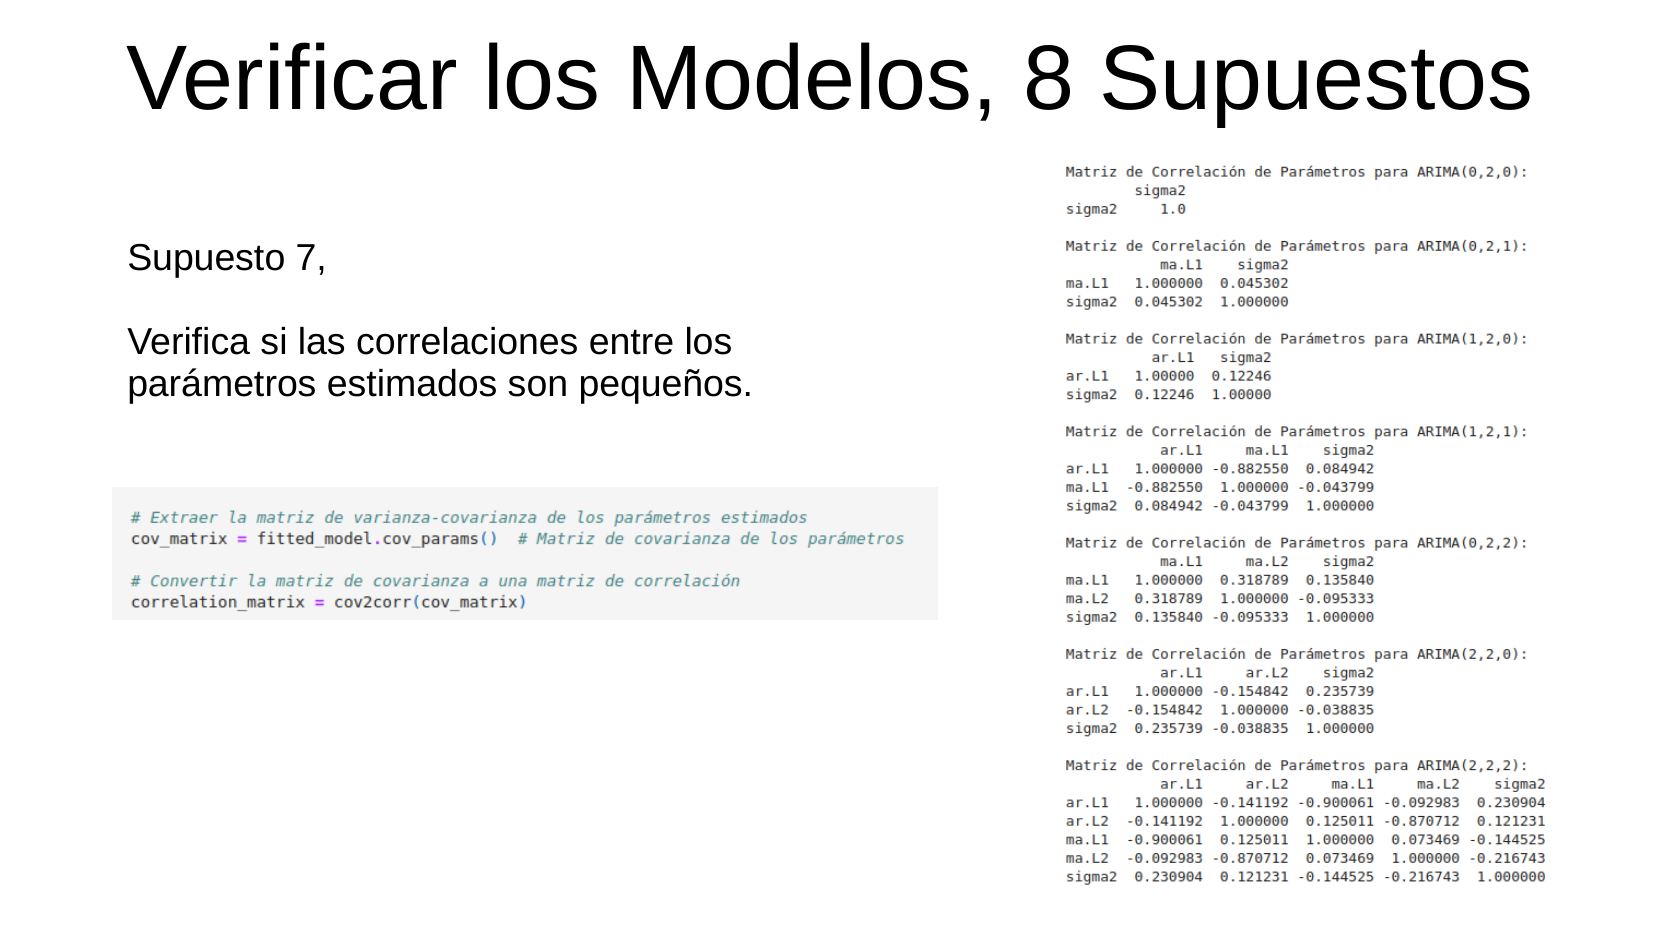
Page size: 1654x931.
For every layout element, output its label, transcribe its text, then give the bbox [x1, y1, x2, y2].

picture [1041, 157, 1604, 901]
picture [112, 487, 938, 620]
title Verificar los Modelos, 8 Supuestos [86, 0, 1576, 156]
text_box Supuesto 7, Verifica si las correlaciones entre los parámetros estimados son pequeños. [112, 187, 945, 455]
